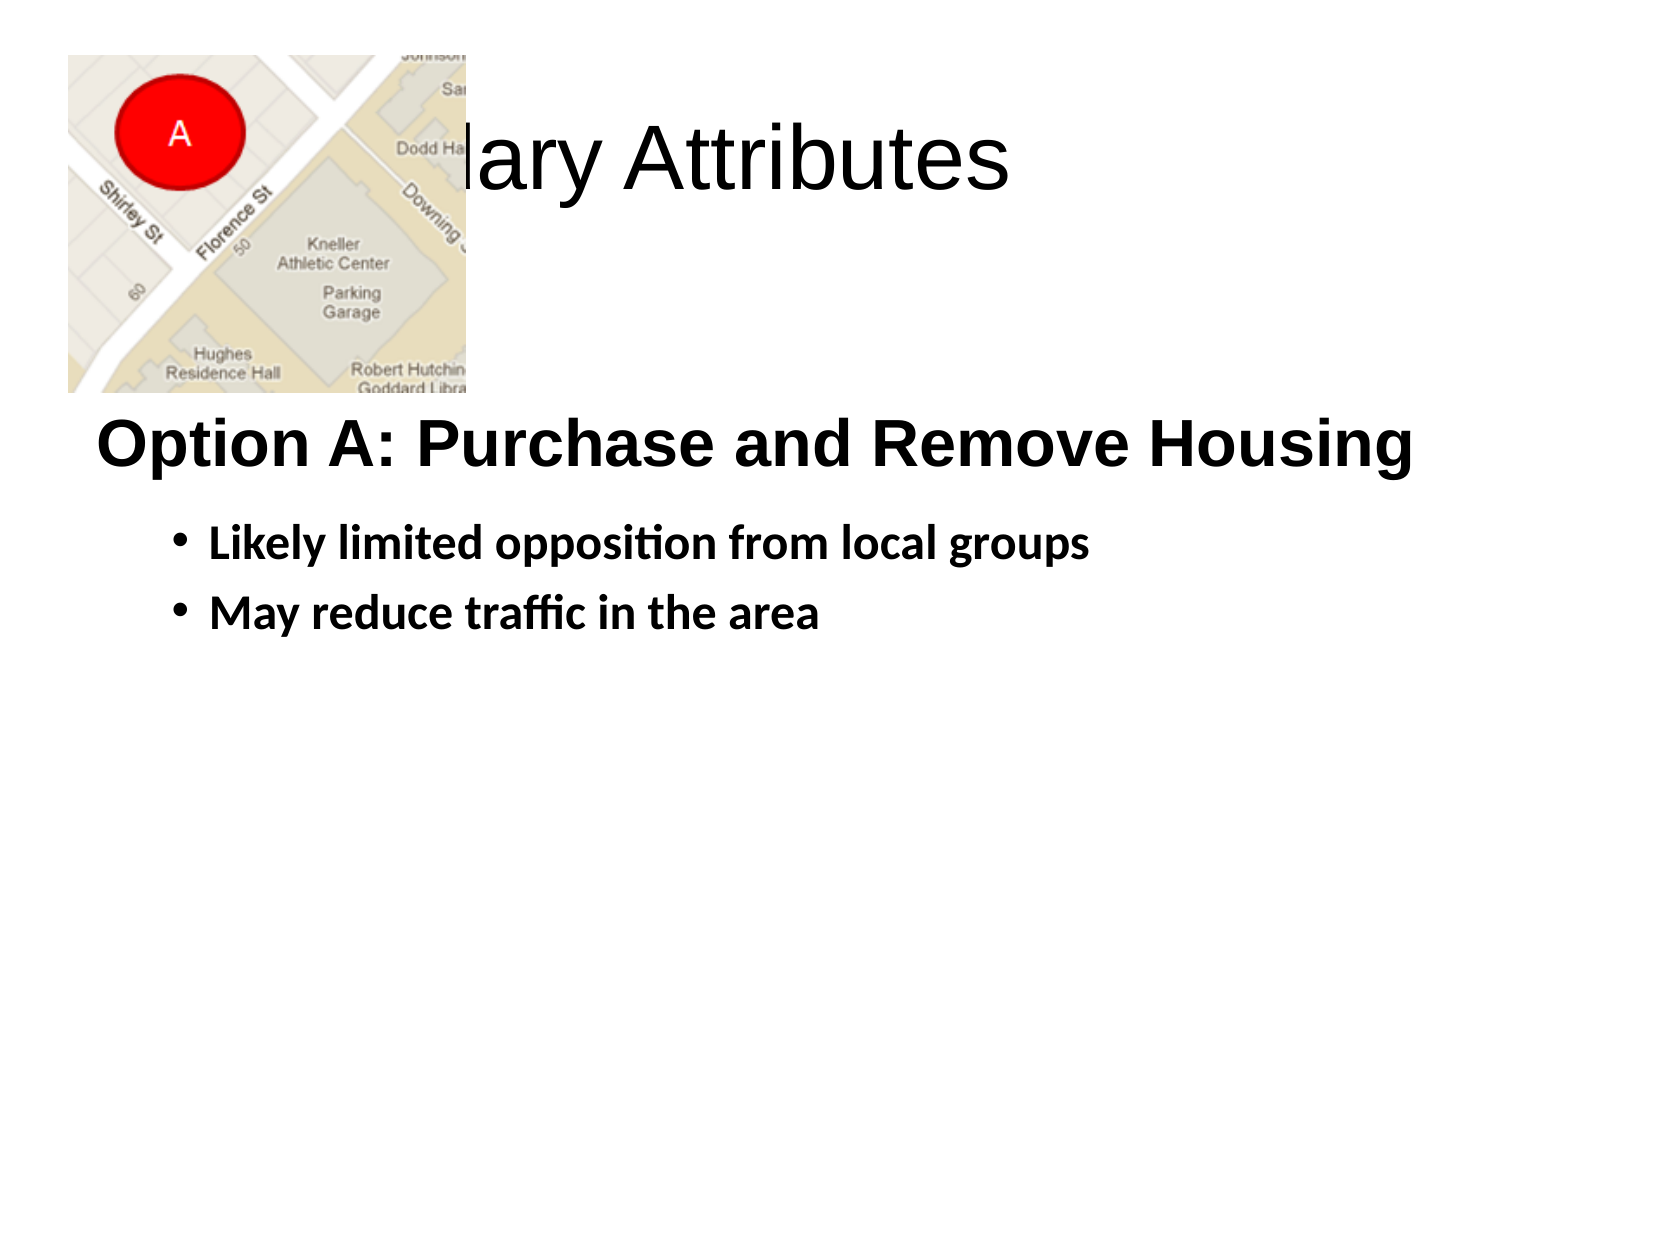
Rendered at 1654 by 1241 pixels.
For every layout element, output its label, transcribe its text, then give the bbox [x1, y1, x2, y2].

list Option A: Purchase and Remove Housing Likely limited opposition from local groups May reduce traffic in the area [96, 399, 1585, 1218]
picture [68, 55, 466, 393]
title Secondary Attributes [165, 49, 1654, 257]
